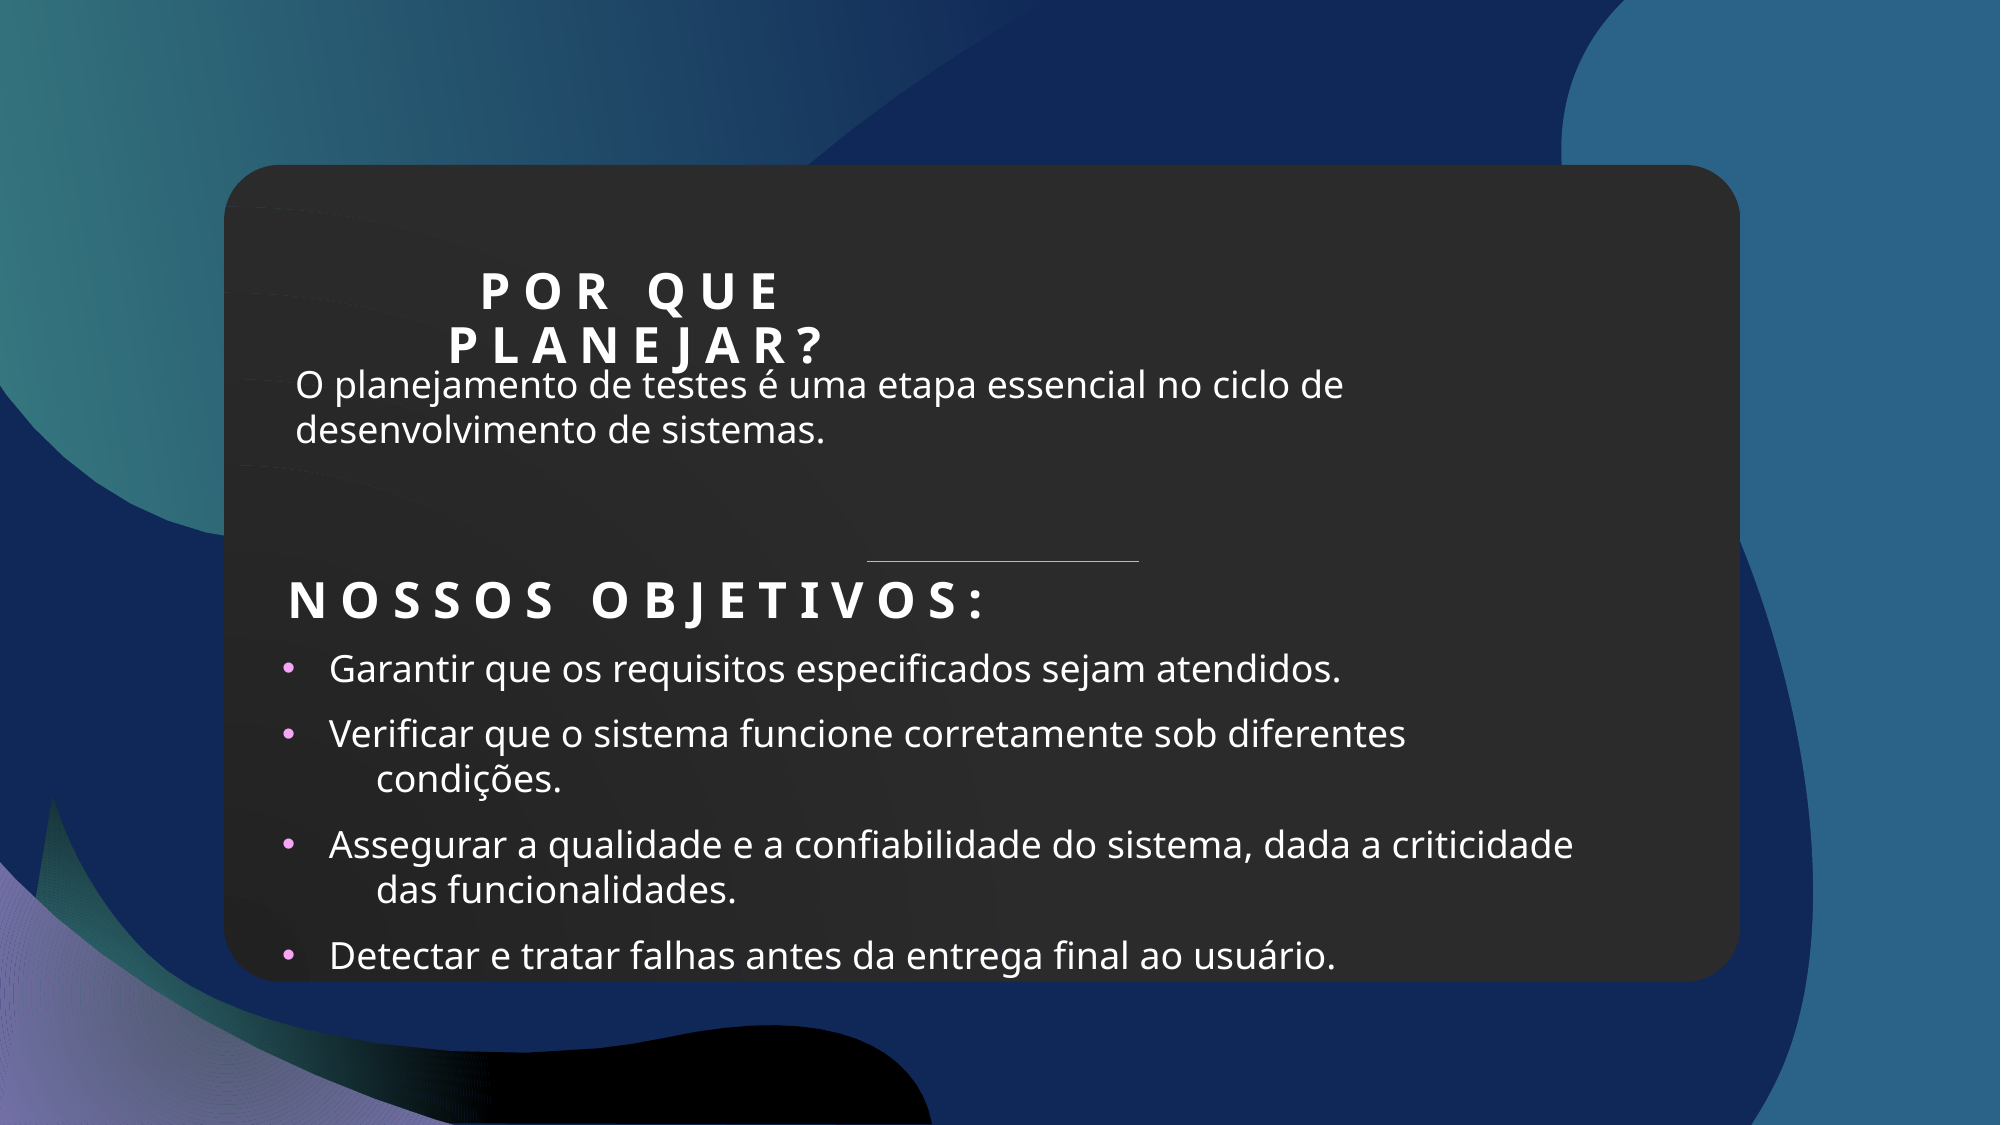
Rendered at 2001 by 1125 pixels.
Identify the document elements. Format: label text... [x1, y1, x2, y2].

subtitle O planejamento de testes é uma etapa essencial no ciclo de desenvolvimento de sistemas. [280, 354, 1632, 464]
title Por que Planejar? [266, 259, 1004, 356]
text_box Garantir que os requisitos especificados sejam atendidos. Verificar que o sistema funcione corretamente sob diferentes condições. Assegurar a qualidade e a confiabilidade do sistema, dada a criticidade das funcionalidades. Detectar e tratar falhas antes da entrega final ao usuário. [267, 637, 1617, 938]
text_box Nossos Objetivos: [267, 540, 1005, 637]
